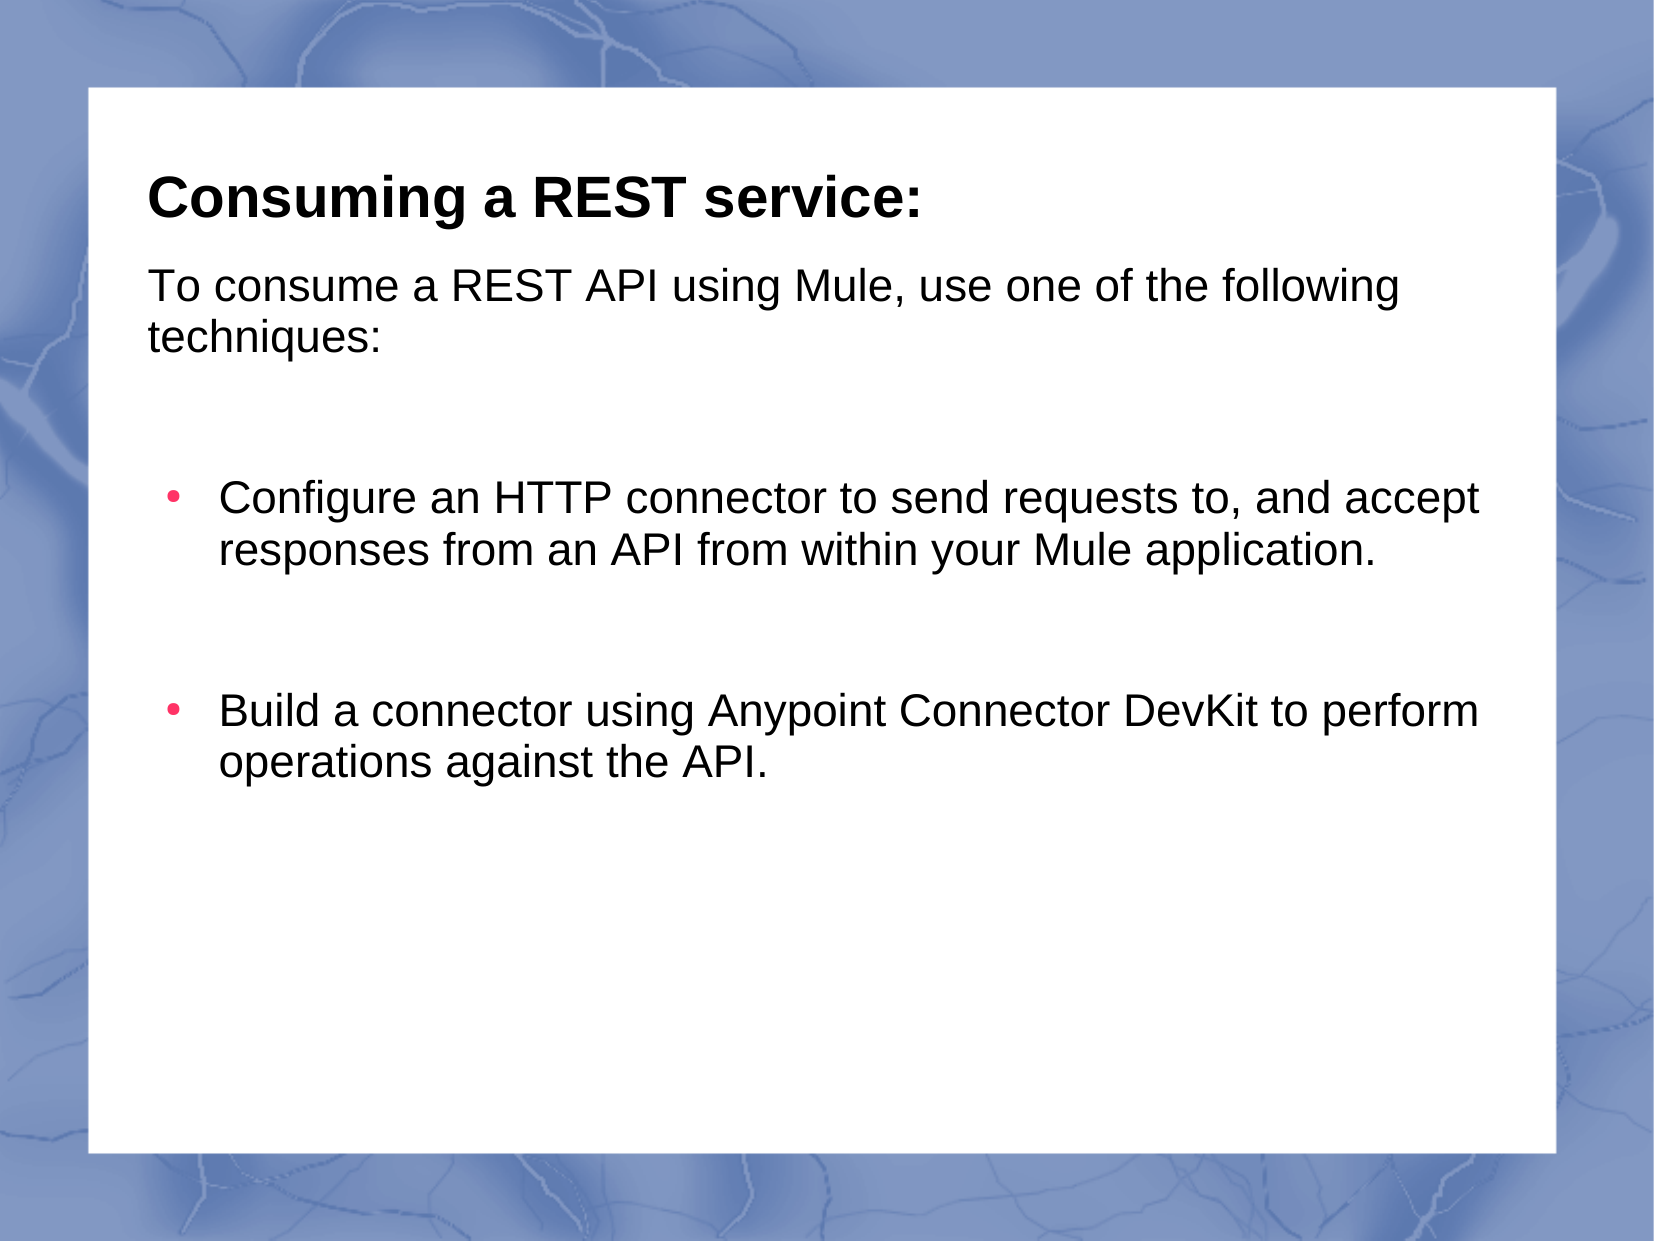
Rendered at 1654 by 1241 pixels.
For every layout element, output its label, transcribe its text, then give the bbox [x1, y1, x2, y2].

list Consuming a REST service: To consume a REST API using Mule, use one of the following techniques: Configure an HTTP connector to send requests to, and accept responses from an API from within your Mule application. Build a connector using Anypoint Connector DevKit to perform operations against the API. [147, 165, 1506, 1096]
picture [0, 0, 1654, 1241]
